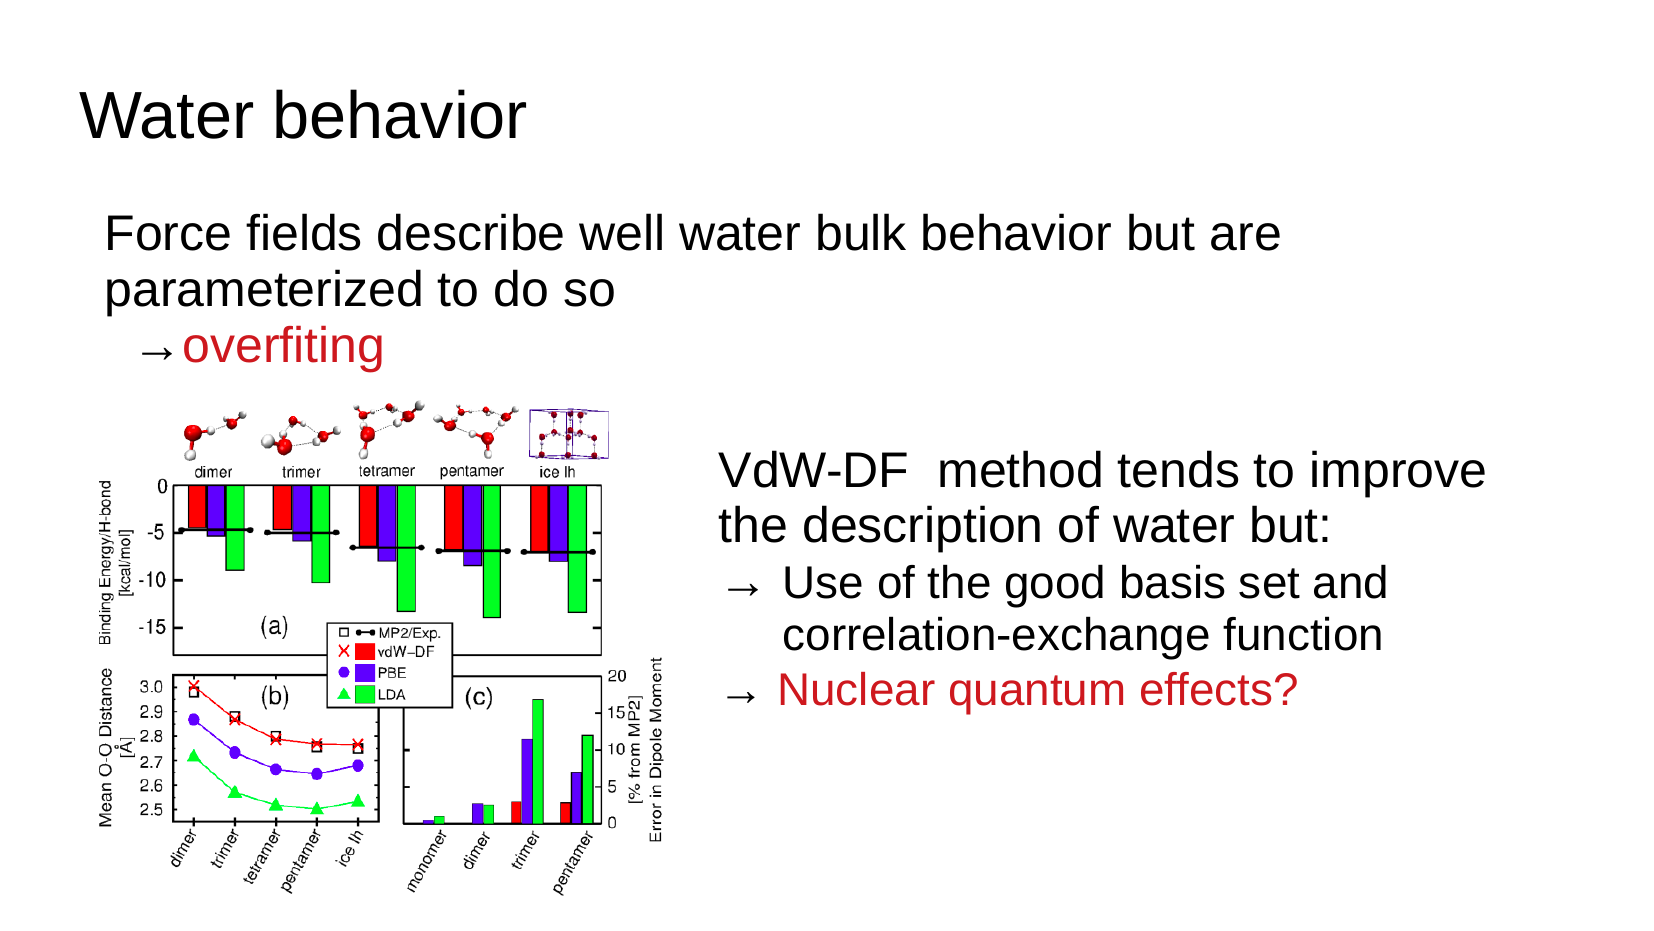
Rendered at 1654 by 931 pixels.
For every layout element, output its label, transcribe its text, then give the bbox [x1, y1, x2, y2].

text_box Force fields describe well water bulk behavior but are parameterized to do so →overfiting [90, 198, 1606, 502]
picture [86, 371, 677, 909]
text_box VdW-DF method tends to improve the description of water but: → Use of the good basis set and correlation-exchange function → Nuclear quantum effects? [704, 434, 1632, 836]
title Water behavior [79, 37, 1568, 194]
